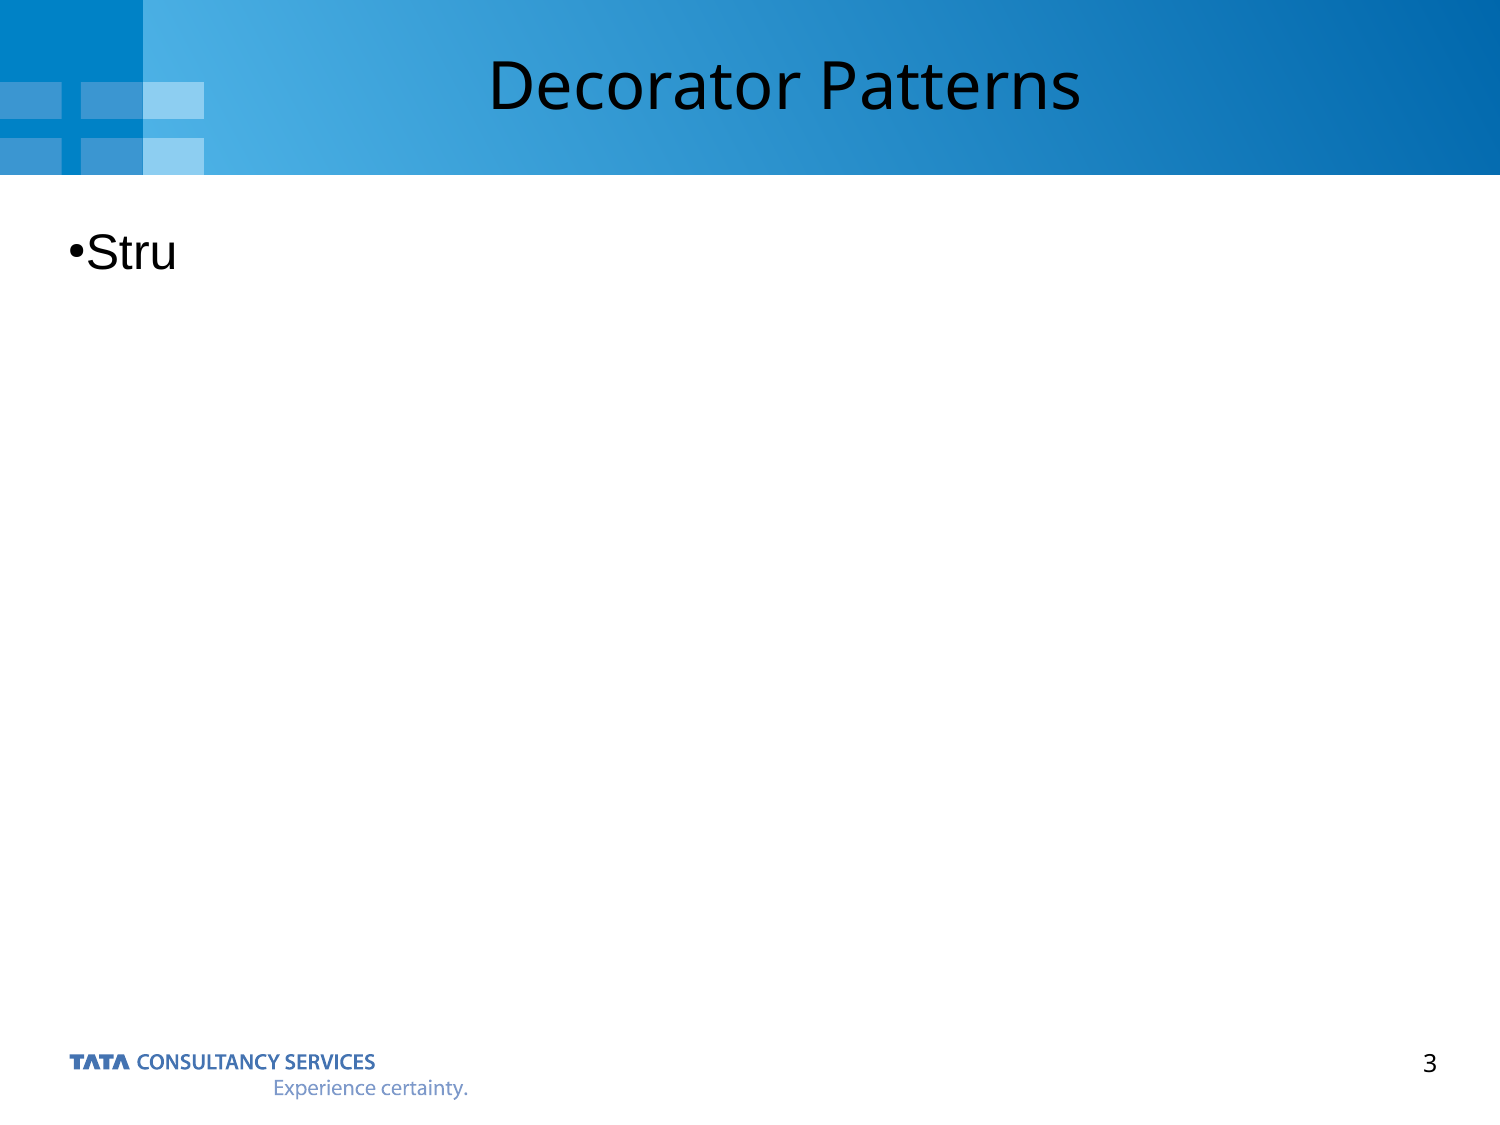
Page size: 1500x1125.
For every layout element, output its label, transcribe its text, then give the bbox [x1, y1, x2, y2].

text_box Stru [35, 188, 1465, 1040]
text_box Decorator Patterns [224, 11, 1347, 154]
